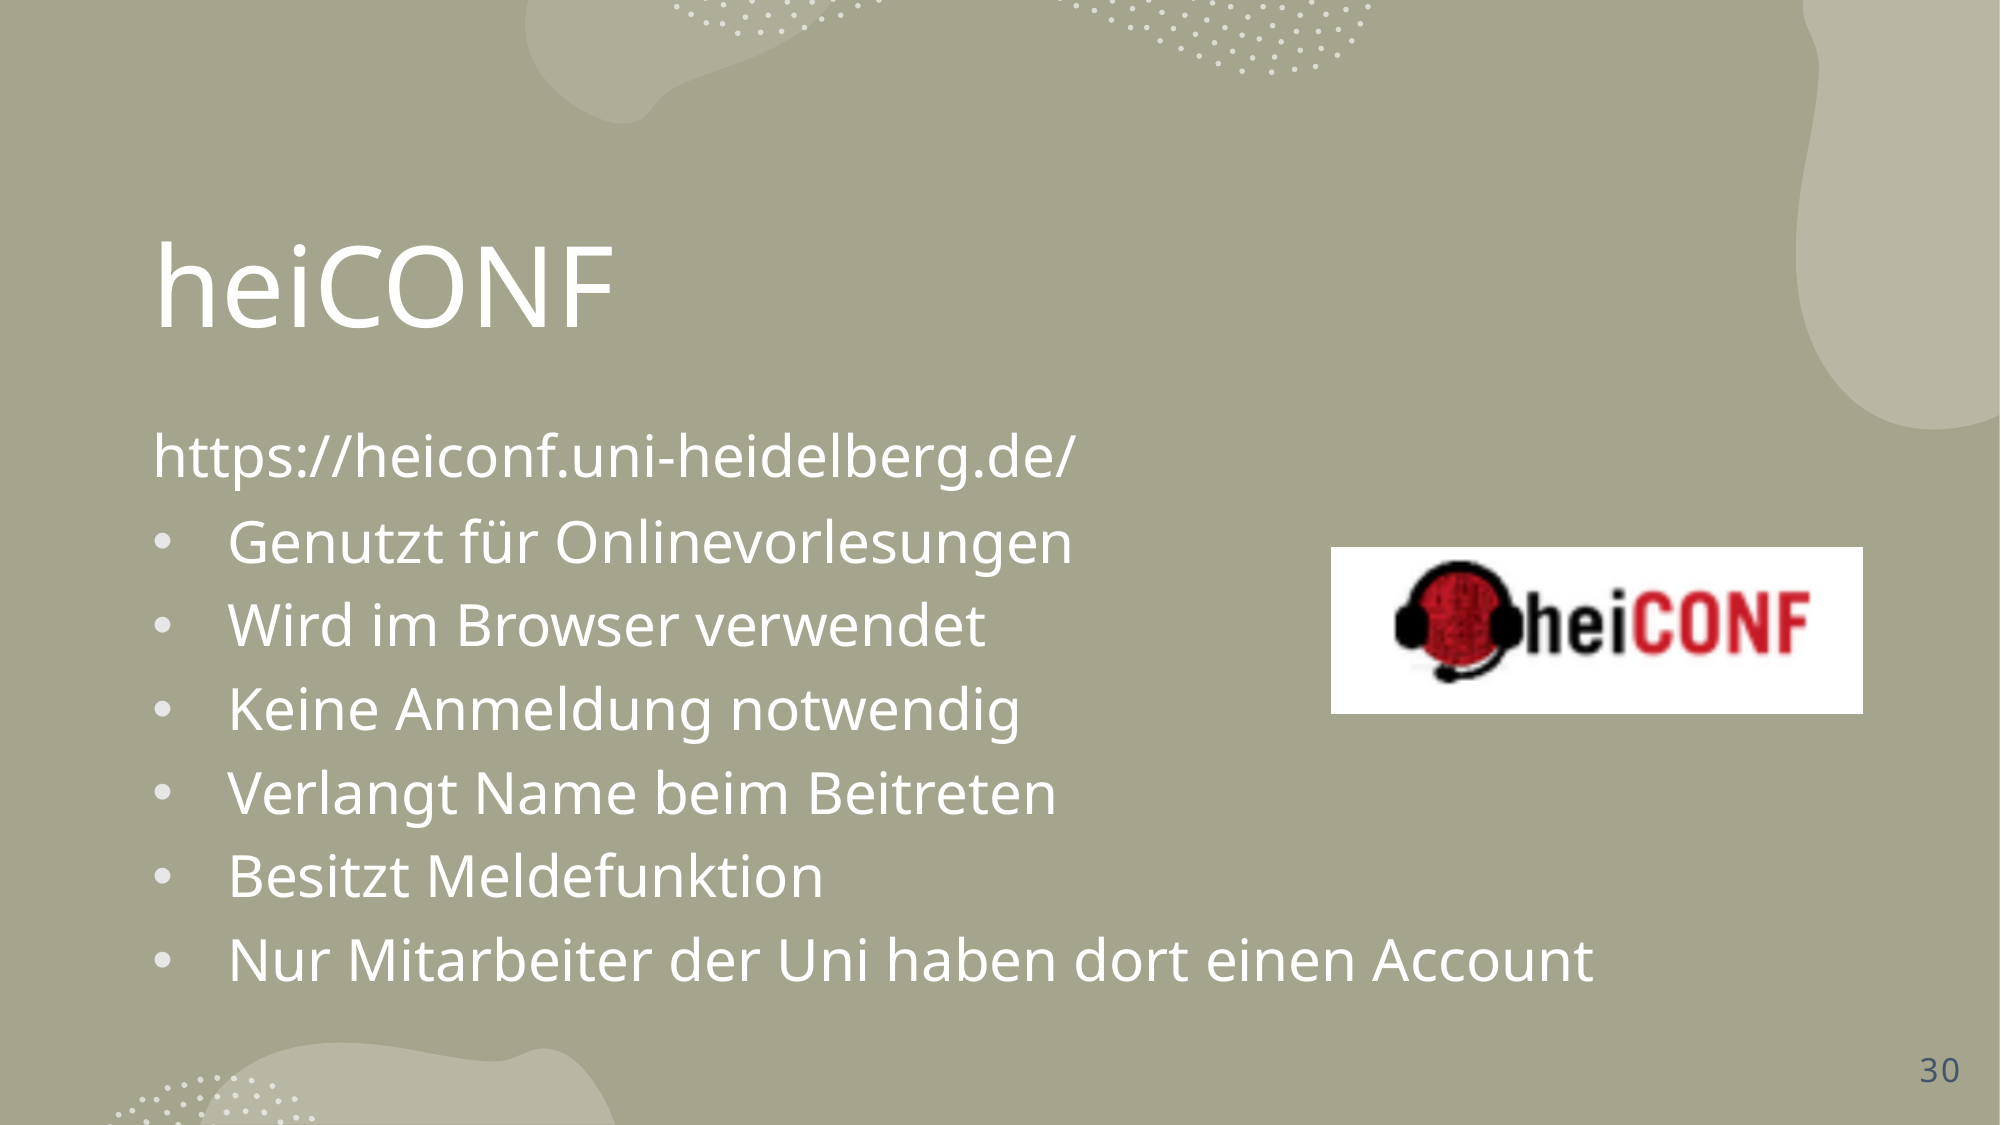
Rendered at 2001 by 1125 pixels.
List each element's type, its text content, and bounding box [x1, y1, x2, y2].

picture [1331, 547, 1863, 714]
list https://heiconf.uni-heidelberg.de/ Genutzt für Onlinevorlesungen Wird im Browser verwendet Keine Anmeldung notwendig Verlangt Name beim Beitreten Besitzt Meldefunktion Nur Mitarbeiter der Uni haben dort einen Account [137, 413, 1863, 1014]
text_box [1887, 1019, 1993, 1125]
title heiCONF [137, 182, 1863, 400]
